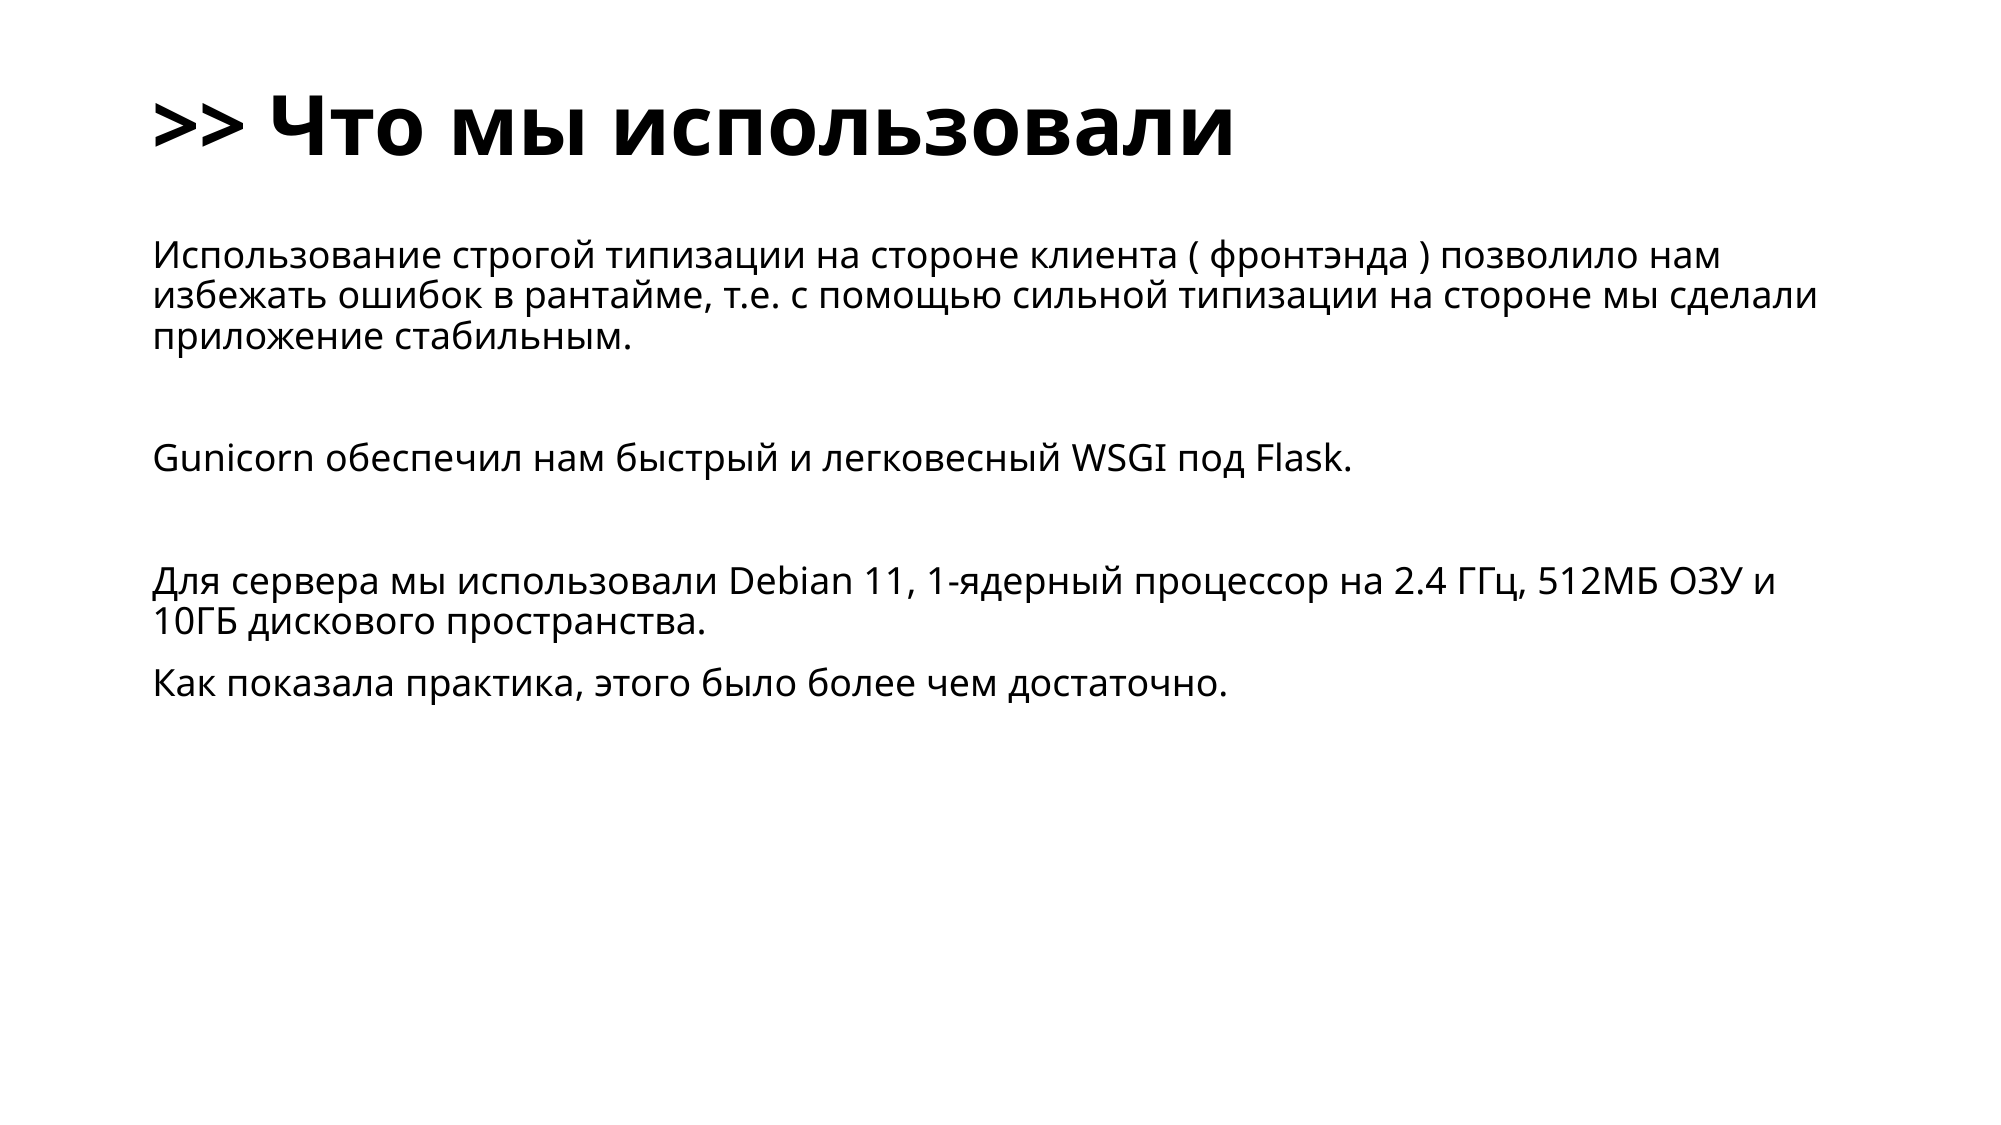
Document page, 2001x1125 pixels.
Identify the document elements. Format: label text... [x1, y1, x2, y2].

list Использование строгой типизации на стороне клиента ( фронтэнда ) позволило нам избежать ошибок в рантайме, т.е. с помощью сильной типизации на стороне мы сделали приложение стабильным. Gunicorn обеспечил нам быстрый и легковесный WSGI под Flask. Для сервера мы использовали Debian 11, 1-ядерный процессор на 2.4 ГГц, 512МБ ОЗУ и 10ГБ дискового пространства. Как показала практика, этого было более чем достаточно. [137, 228, 1863, 1013]
text_box >> Что мы использовали [137, 59, 1863, 197]
